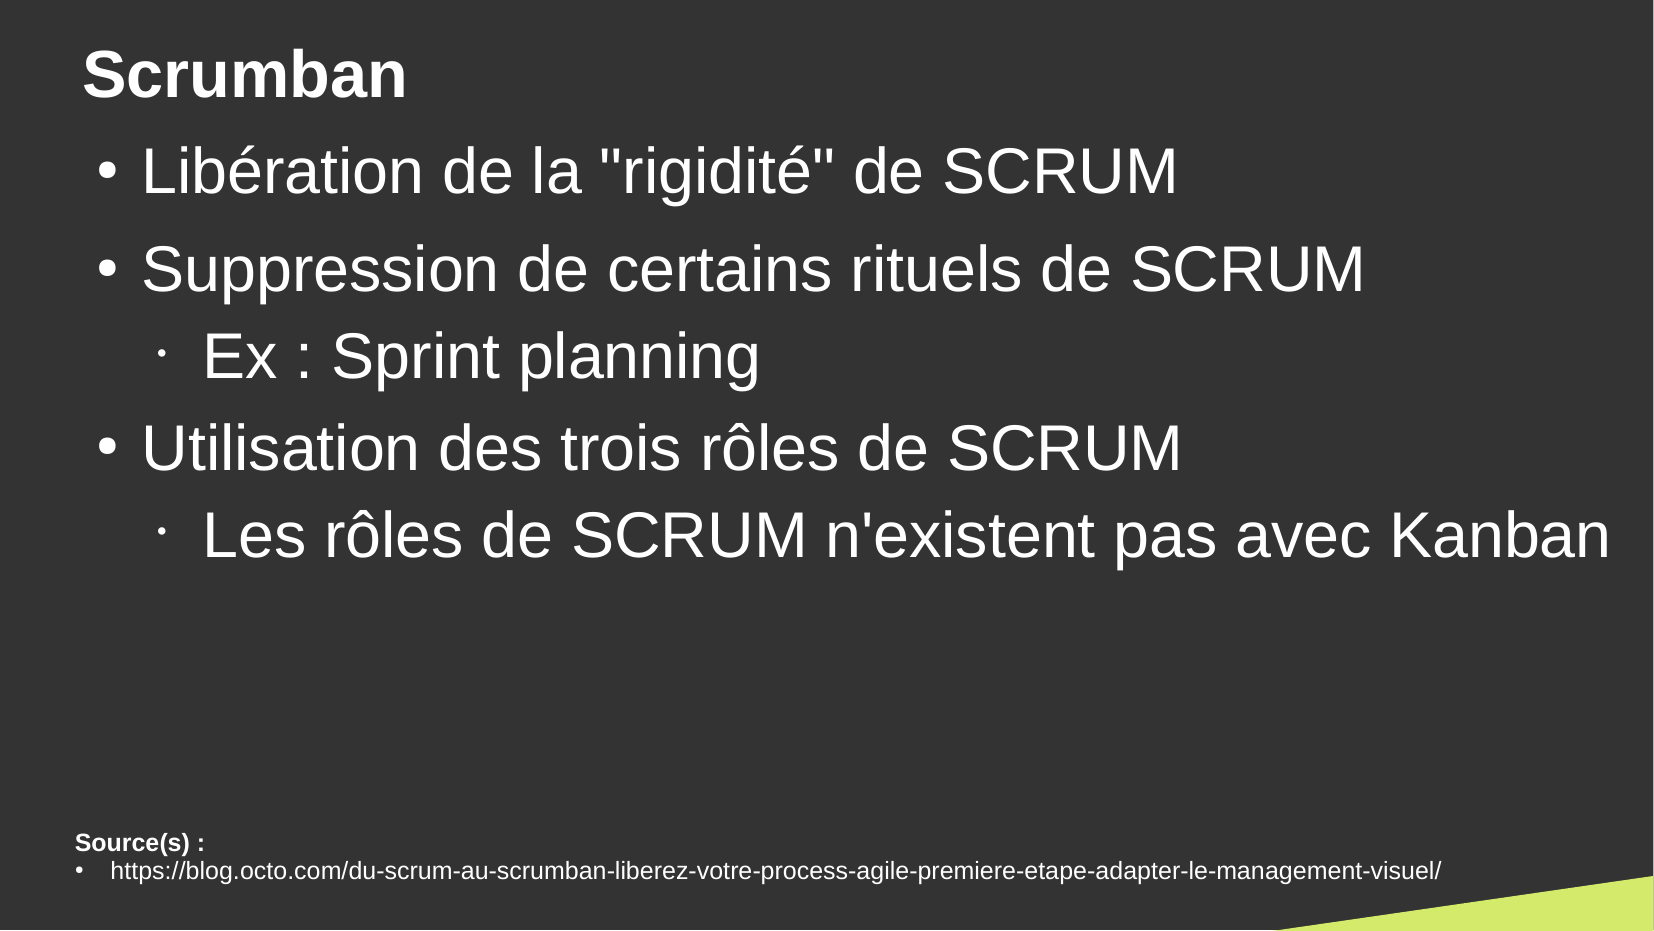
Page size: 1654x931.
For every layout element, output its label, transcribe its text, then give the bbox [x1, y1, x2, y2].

list Libération de la "rigidité" de SCRUM Suppression de certains rituels de SCRUM Ex : Sprint planning Utilisation des trois rôles de SCRUM Les rôles de SCRUM n'existent pas avec Kanban [80, 135, 1620, 579]
text_box Source(s) : https://blog.octo.com/du-scrum-au-scrumban-liberez-votre-process-agile-premiere-etape-adapter-le-management-visuel/ [60, 821, 1546, 921]
text_box [1271, 875, 1654, 931]
title Scrumban [82, 37, 1571, 122]
